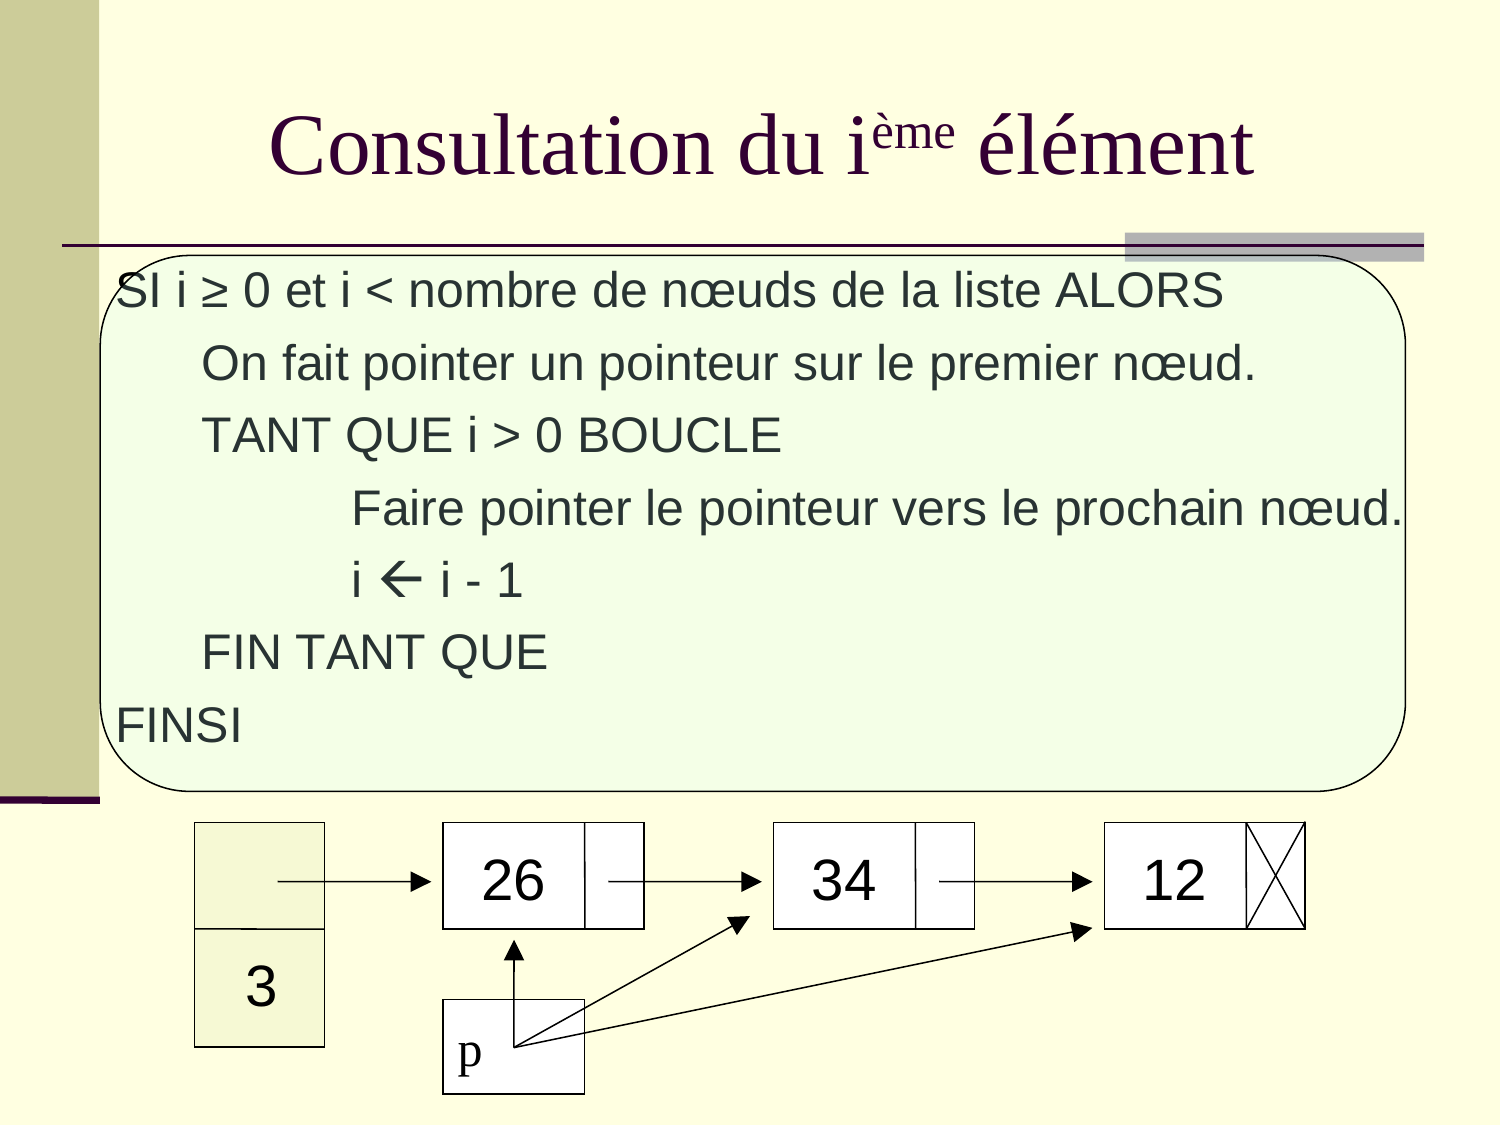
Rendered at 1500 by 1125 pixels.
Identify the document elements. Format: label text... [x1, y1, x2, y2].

text_box 12 [1127, 834, 1235, 920]
text_box p [442, 999, 585, 1095]
text_box [194, 930, 325, 1047]
text_box [917, 822, 975, 929]
text_box 3 [230, 940, 302, 1027]
text_box 26 [466, 834, 573, 920]
text_box [194, 822, 325, 928]
text_box p [515, 999, 585, 1045]
text_box [1277, 824, 1306, 926]
text_box [1248, 822, 1303, 872]
text_box [1104, 822, 1245, 929]
text_box [586, 822, 644, 929]
text_box p [524, 1010, 585, 1044]
text_box 34 [797, 834, 904, 920]
text_box SI i ≥ 0 et i < nombre de nœuds de la liste ALORS On fait pointer un pointeur sur le premier nœud. TANT QUE i > 0 BOUCLE Faire pointer le pointeur vers le prochain nœud. i  i - 1 FIN TANT QUE FINSI [99, 249, 1423, 752]
text_box [442, 822, 584, 929]
text_box [100, 255, 1406, 792]
text_box [1247, 828, 1274, 922]
text_box [773, 822, 914, 929]
text_box [1248, 879, 1303, 929]
title Consultation du ième élément [100, 45, 1424, 234]
